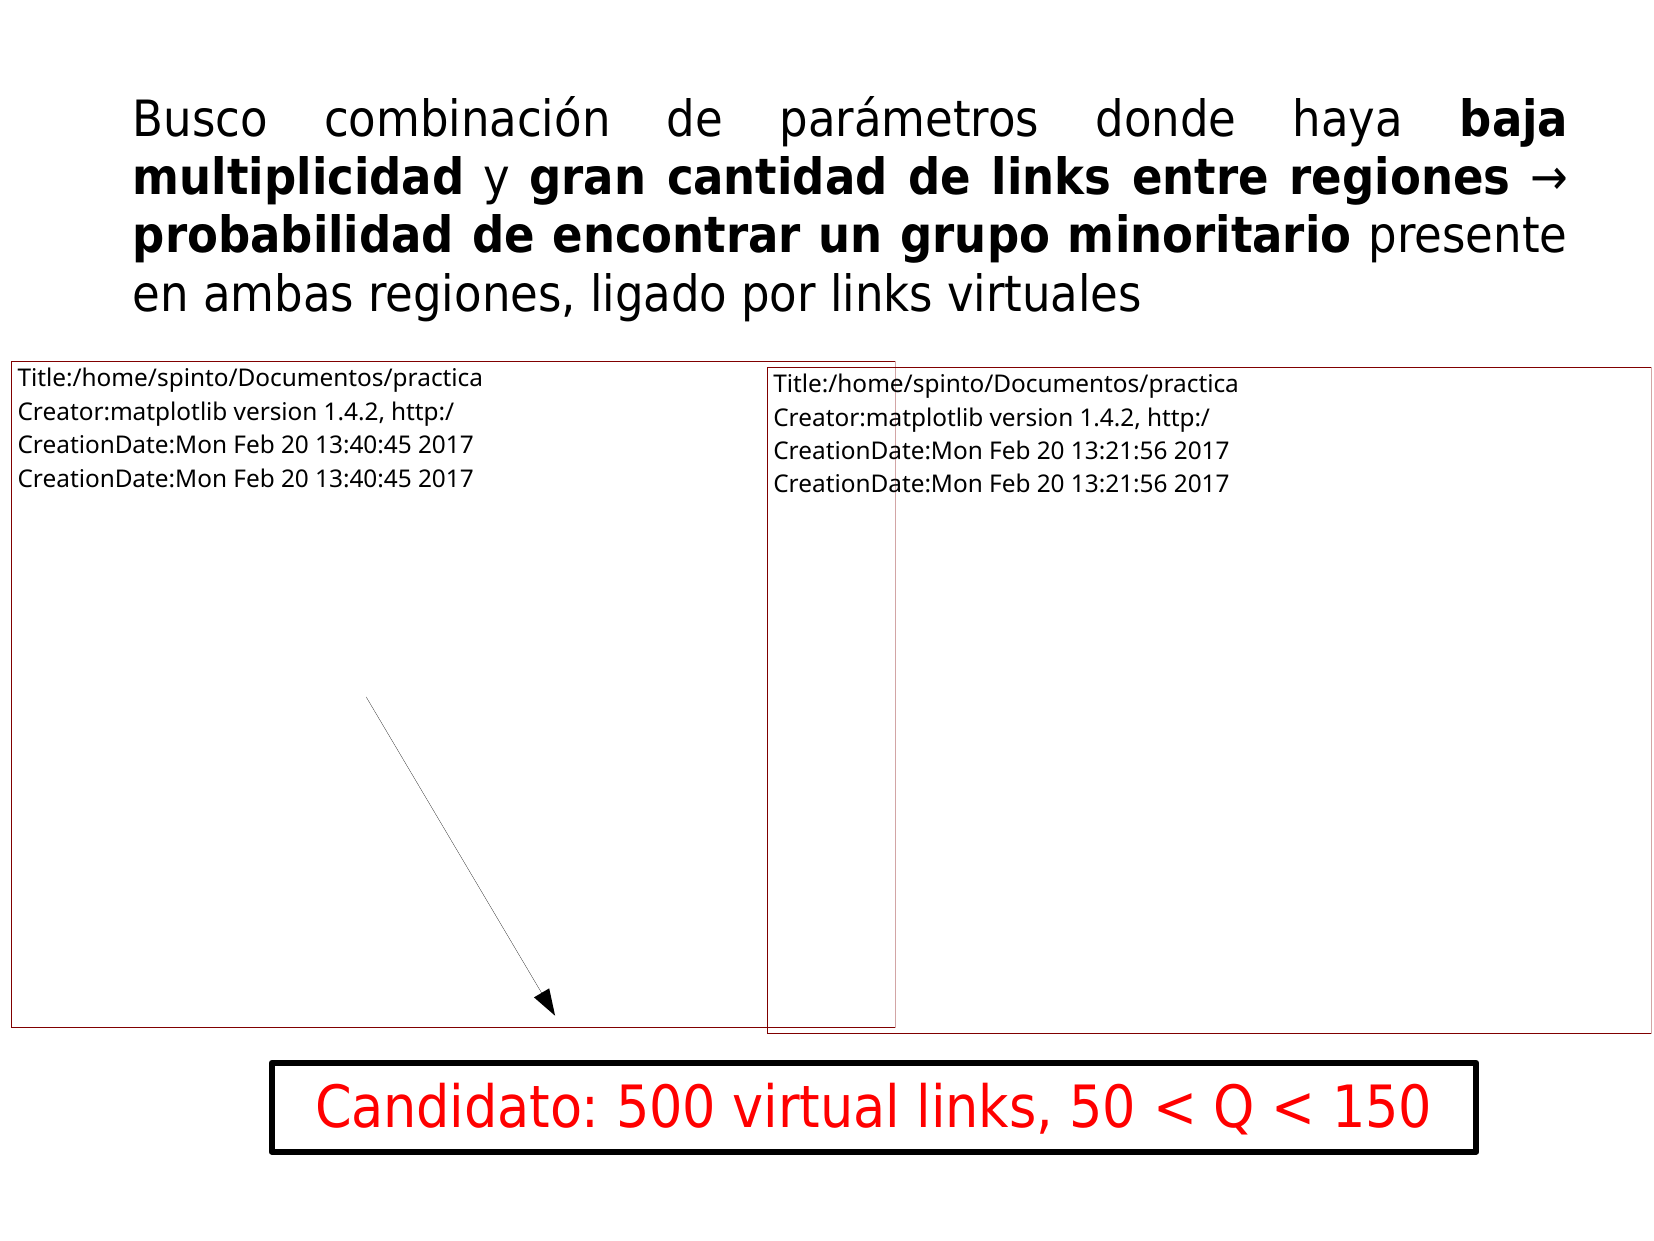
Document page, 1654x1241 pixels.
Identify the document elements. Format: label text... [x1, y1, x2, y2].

text_box Busco combinación de parámetros donde haya baja multiplicidad y gran cantidad de links entre regiones → probabilidad de encontrar un grupo minoritario presente en ambas regiones, ligado por links virtuales [118, 82, 1583, 332]
picture [9, 359, 1652, 1034]
text_box Candidato: 500 virtual links, 50 < Q < 150 [271, 1062, 1477, 1152]
